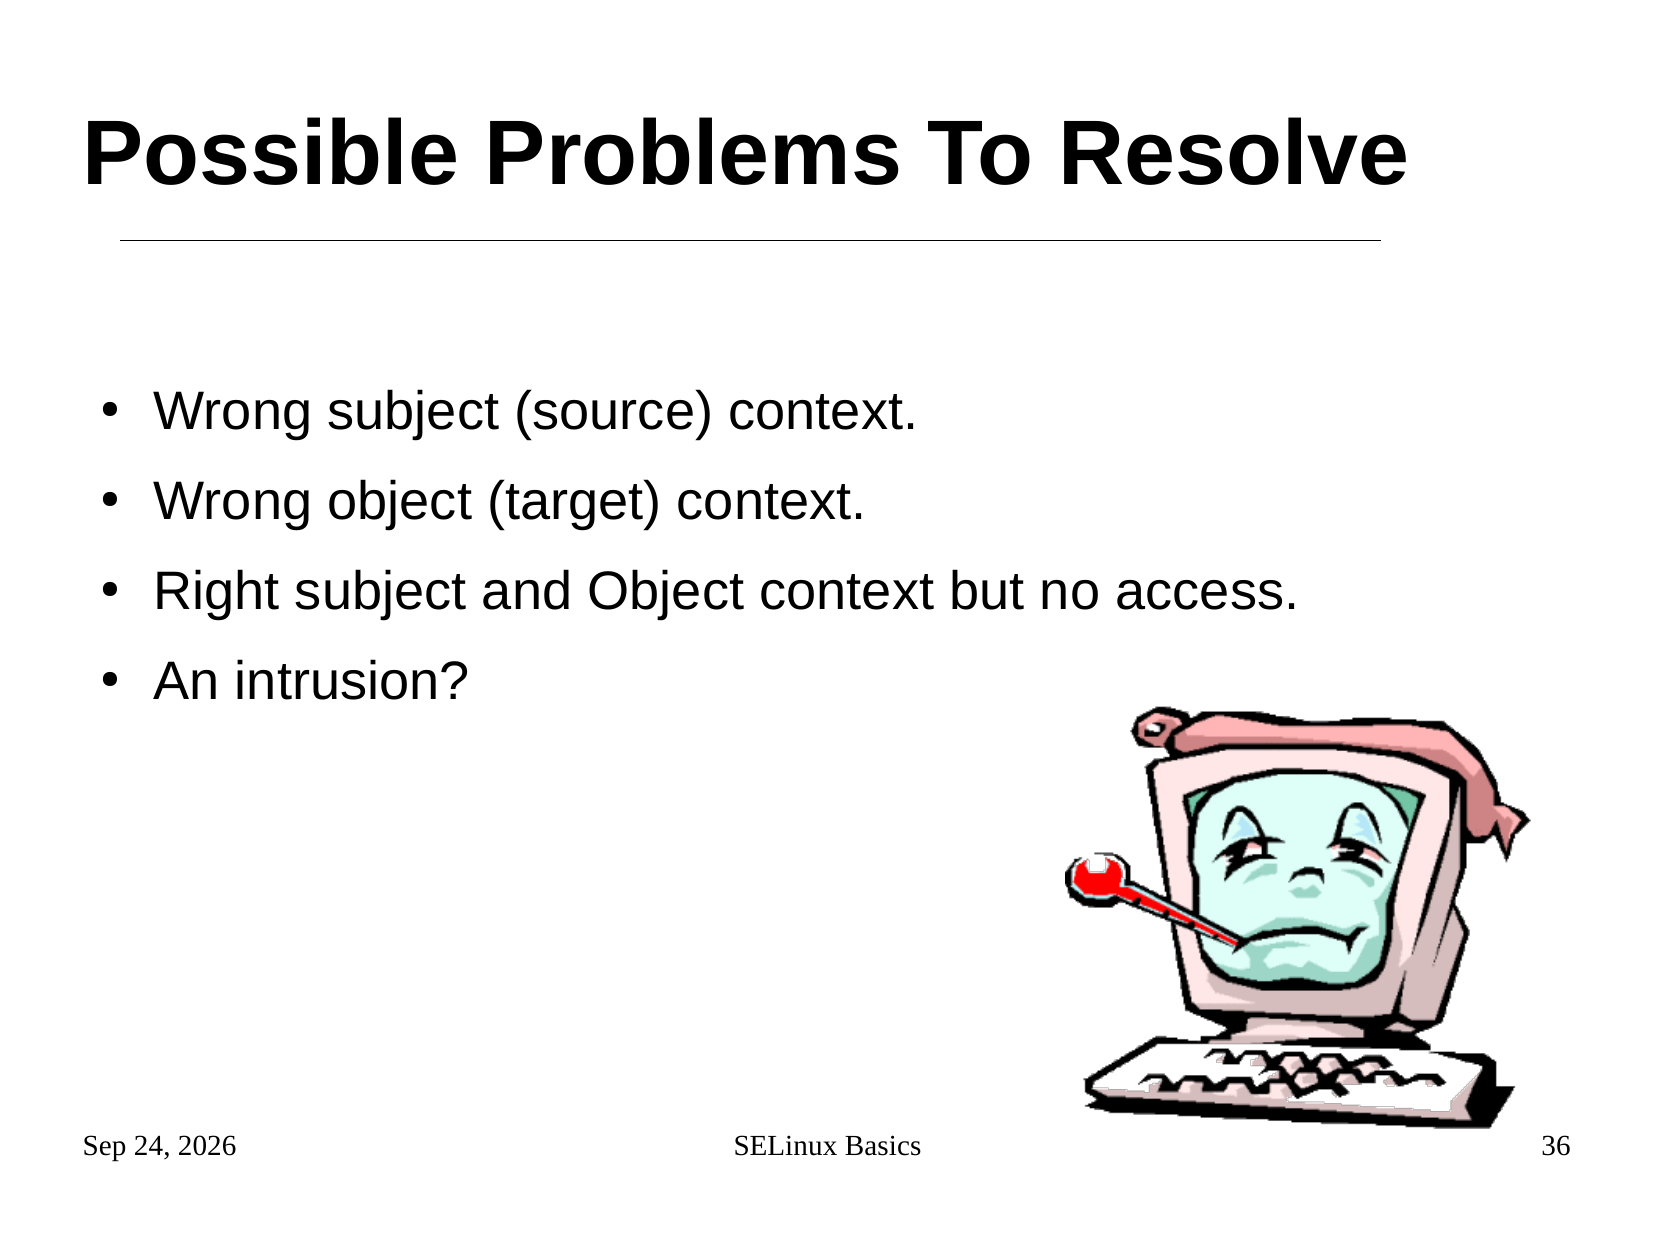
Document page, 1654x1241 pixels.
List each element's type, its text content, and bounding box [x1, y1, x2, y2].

list Wrong subject (source) context. Wrong object (target) context. Right subject and Object context but no access. An intrusion? [82, 290, 1571, 1010]
picture [1065, 704, 1534, 1132]
title Possible Problems To Resolve [82, 49, 1571, 257]
